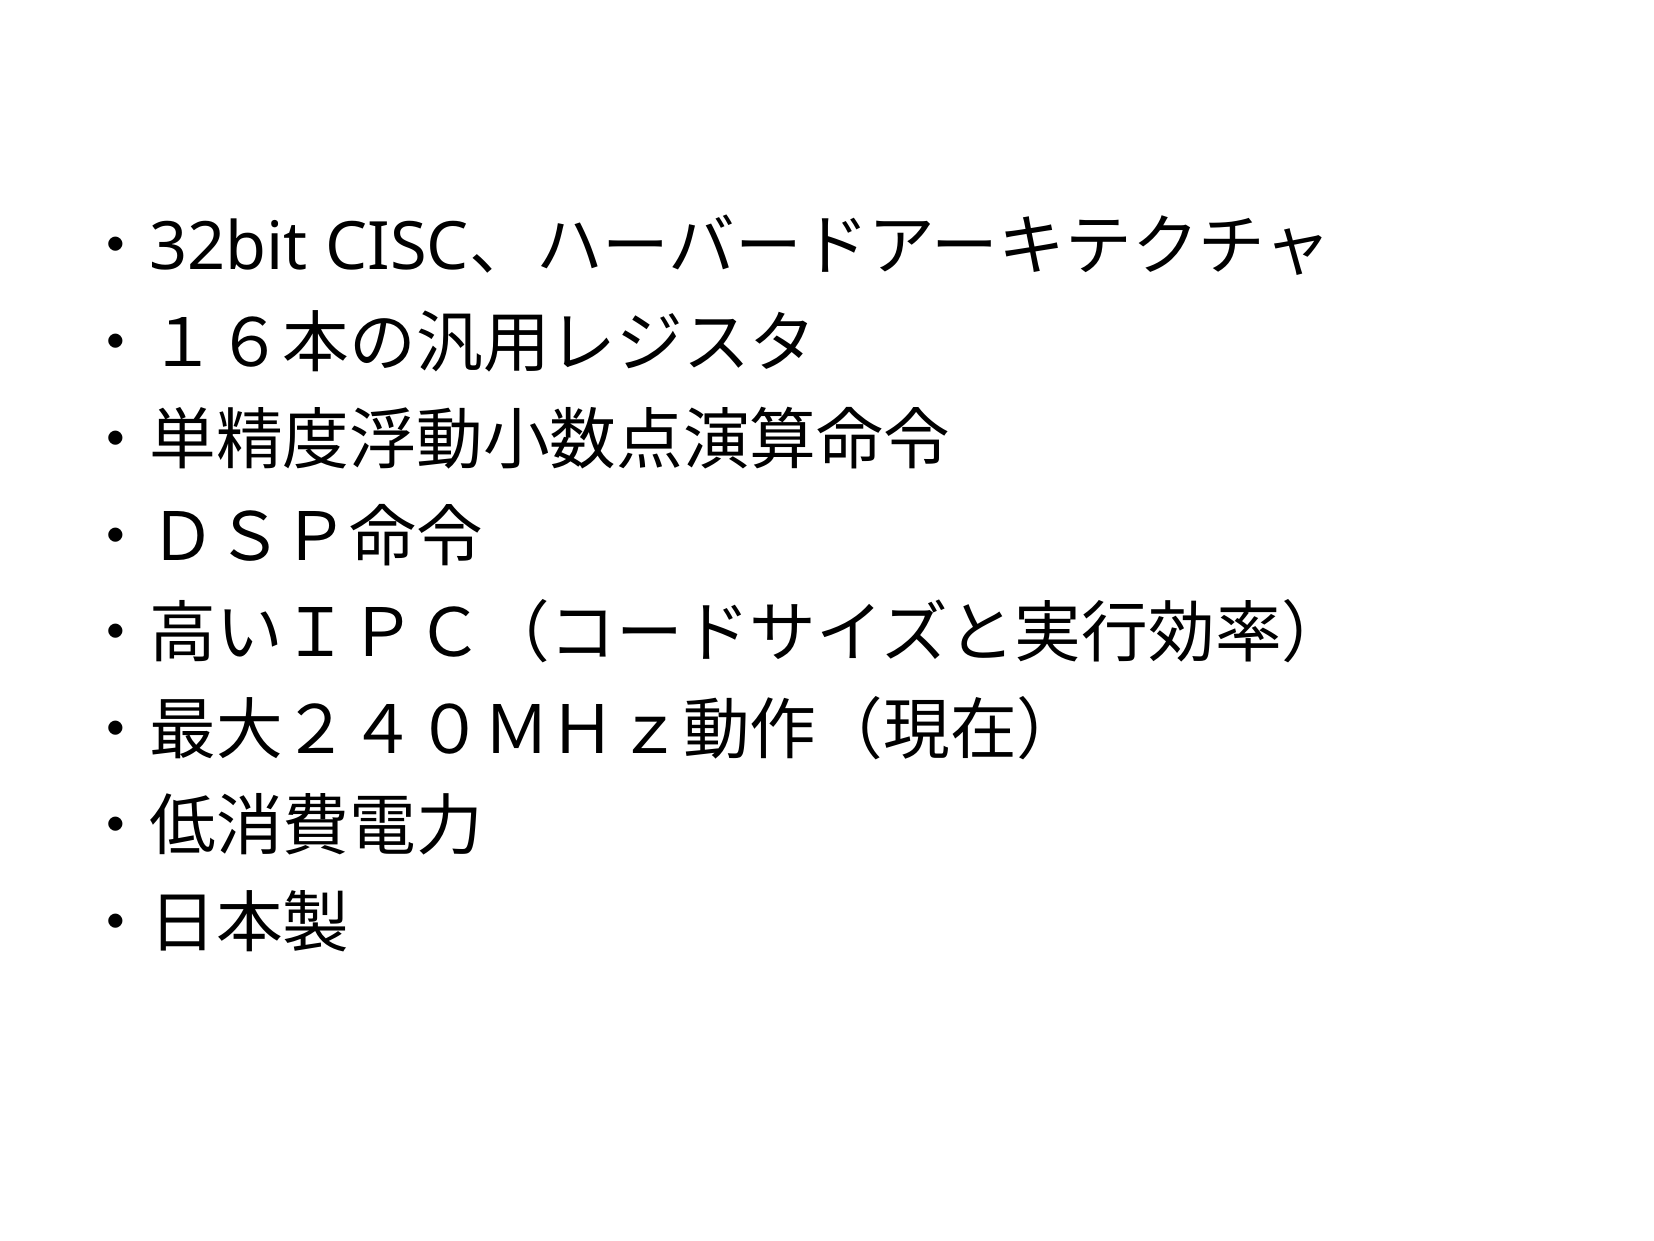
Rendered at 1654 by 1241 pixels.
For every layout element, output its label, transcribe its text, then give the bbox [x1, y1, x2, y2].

subtitle ・32bit CISC、ハーバードアーキテクチャ ・１６本の汎用レジスタ ・単精度浮動小数点演算命令 ・ＤＳＰ命令 ・高いＩＰＣ（コードサイズと実行効率） ・最大２４０ＭＨｚ動作（現在） ・低消費電力 ・日本製 [82, 49, 1571, 1109]
